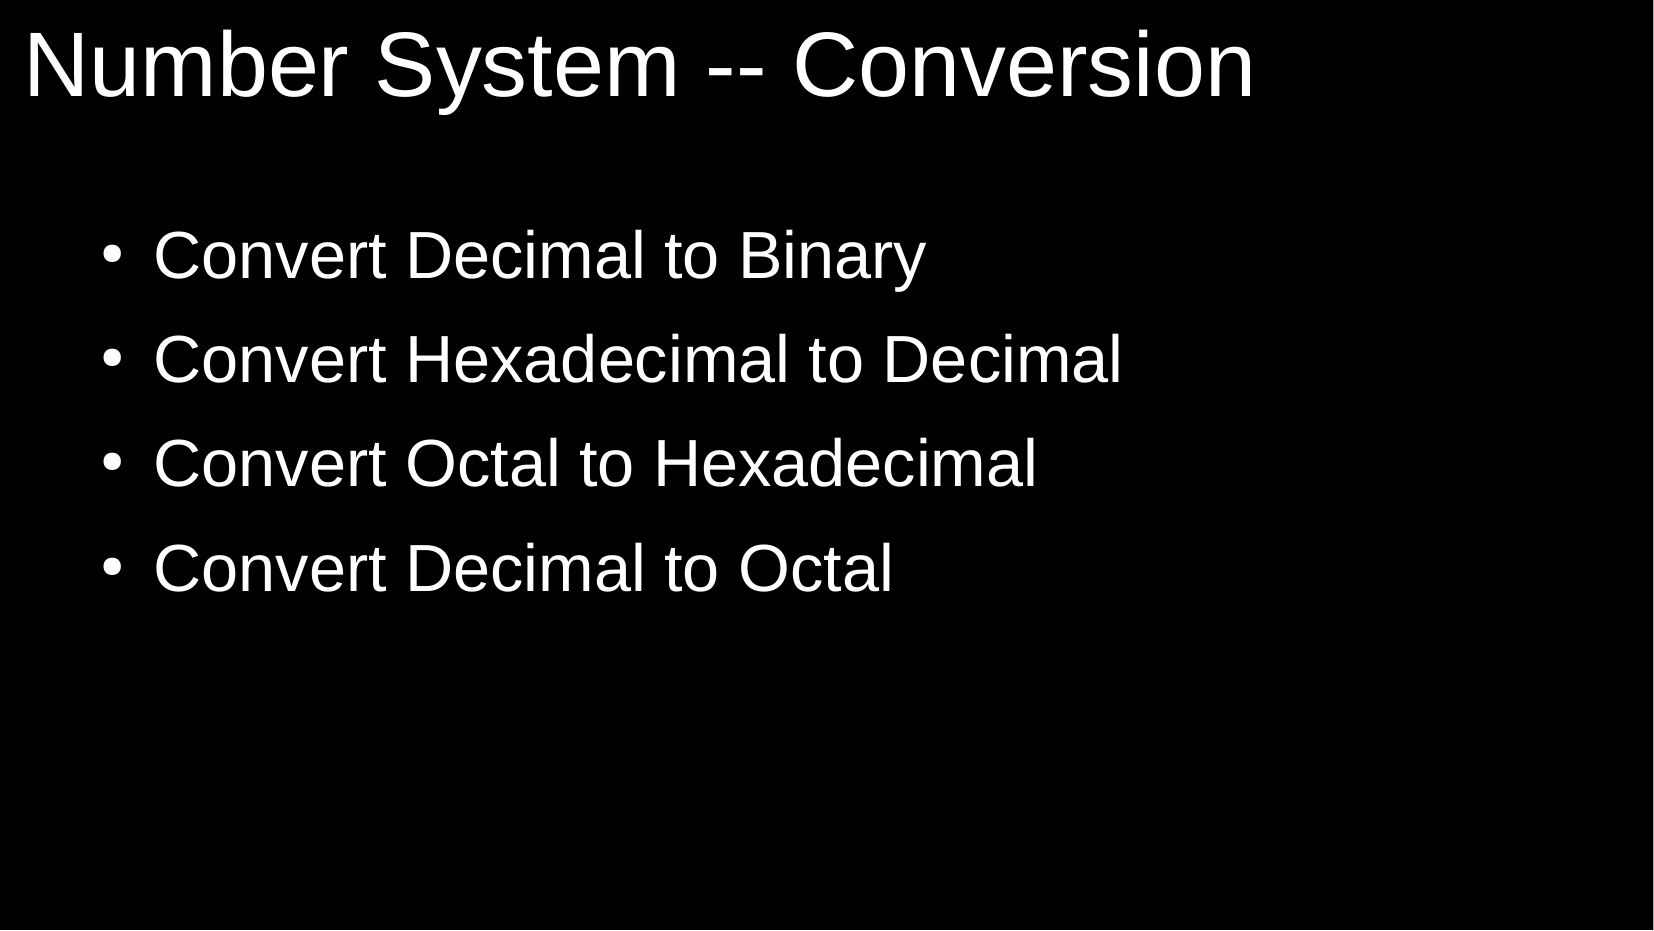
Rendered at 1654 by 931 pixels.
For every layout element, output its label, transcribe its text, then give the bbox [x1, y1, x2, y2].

list Convert Decimal to Binary Convert Hexadecimal to Decimal Convert Octal to Hexadecimal Convert Decimal to Octal [82, 217, 1571, 758]
title Number System -- Conversion [23, 11, 1589, 119]
